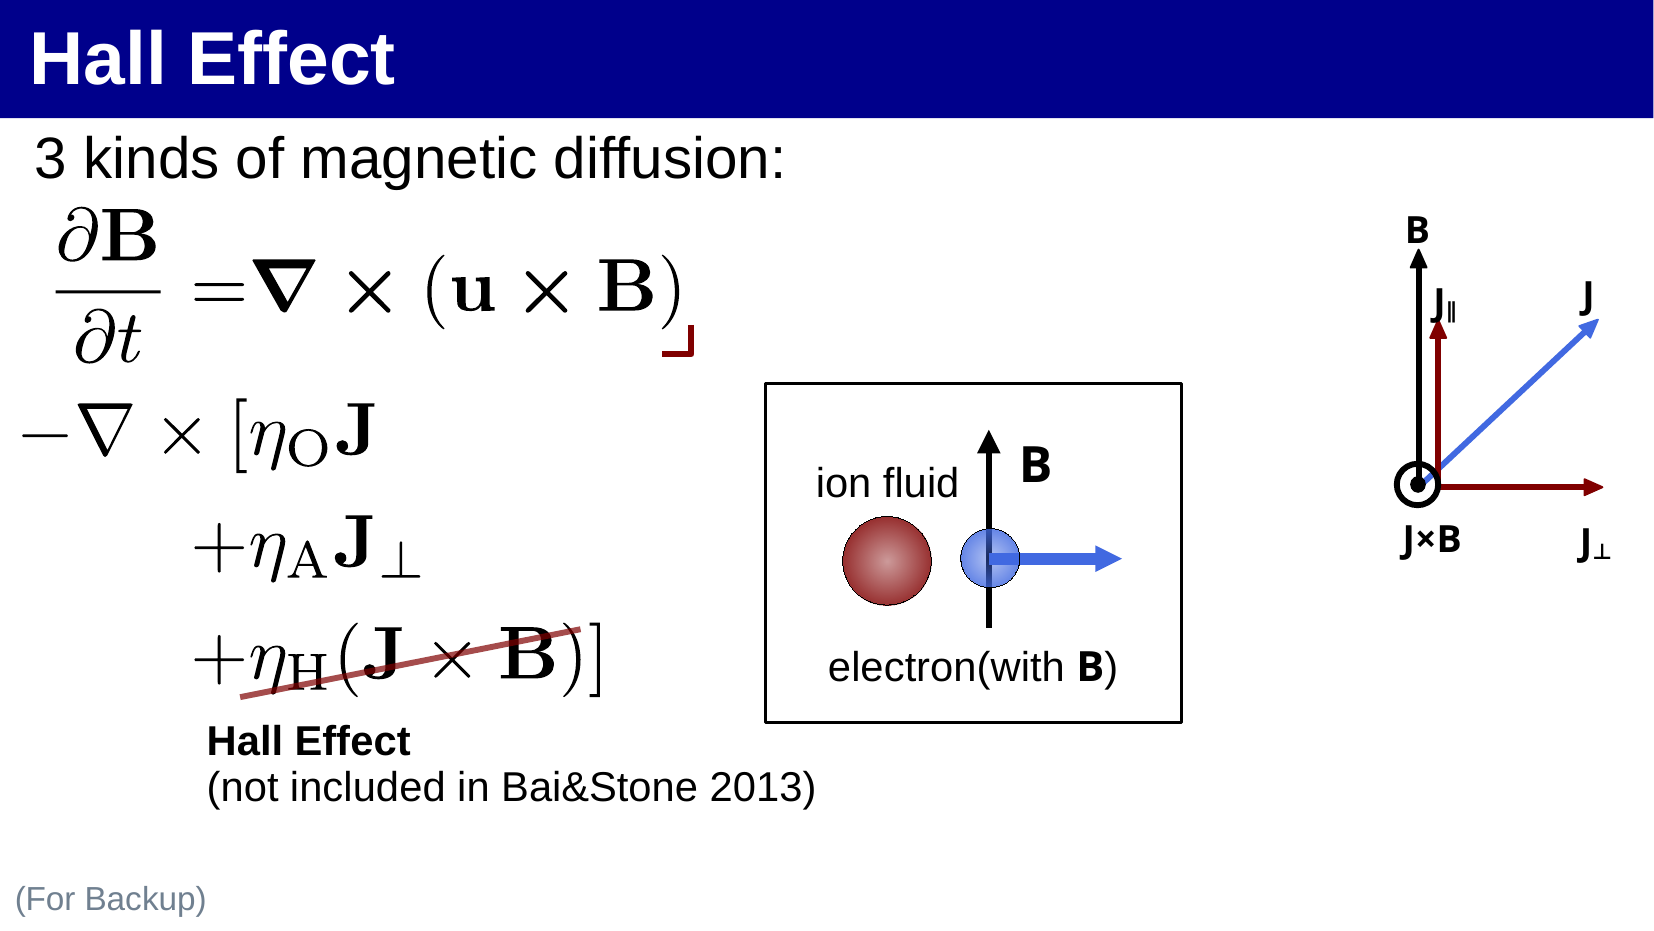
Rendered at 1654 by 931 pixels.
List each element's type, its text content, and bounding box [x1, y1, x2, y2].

text_box J [1567, 260, 1627, 320]
text_box J×B [1387, 505, 1497, 562]
text_box B [1390, 200, 1450, 258]
text_box B [1003, 421, 1093, 487]
text_box ion fluid [801, 452, 975, 514]
text_box 3 kinds of magnetic diffusion: [19, 118, 1211, 198]
text_box [765, 383, 1182, 633]
text_box [22, 206, 680, 698]
title Hall Effect [0, 0, 1654, 119]
text_box electron(with B) [765, 633, 1182, 697]
text_box [1410, 476, 1426, 493]
text_box J∥ [1422, 268, 1508, 325]
text_box [765, 697, 1182, 723]
text_box Hall Effect (not included in Bai&Stone 2013) [177, 708, 834, 830]
text_box J⊥ [1564, 508, 1652, 562]
